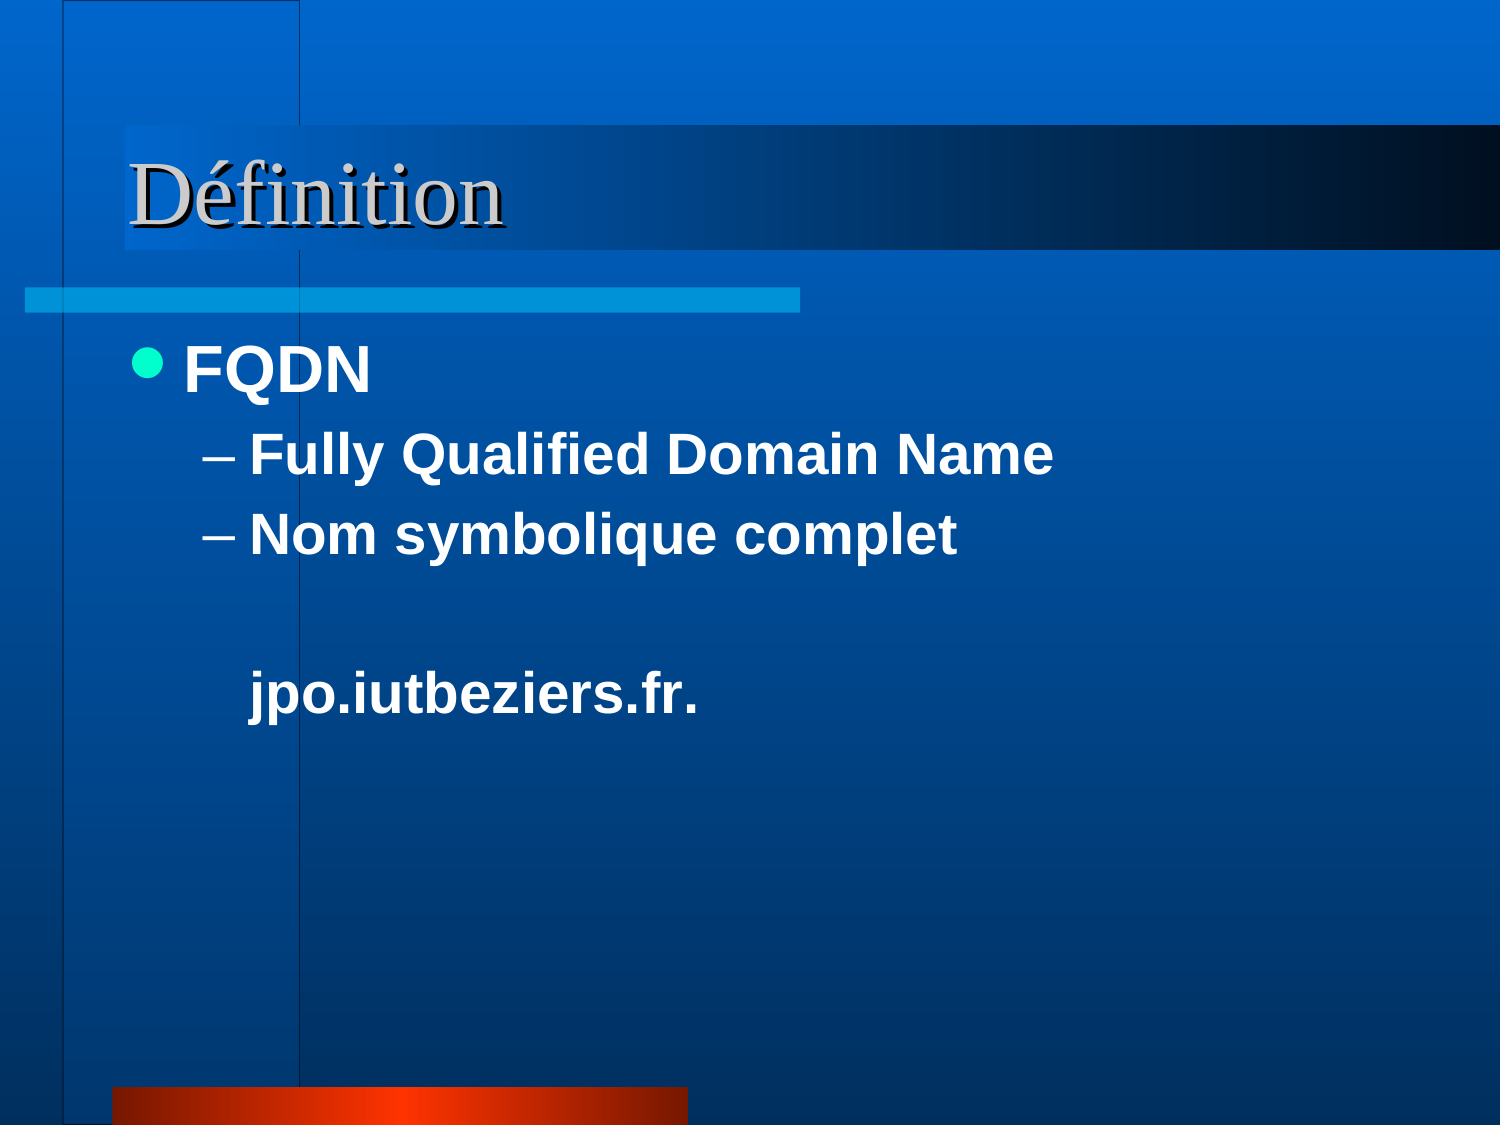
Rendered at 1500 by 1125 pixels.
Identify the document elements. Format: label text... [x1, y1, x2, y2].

title Définition [112, 99, 1388, 288]
list FQDN Fully Qualified Domain Name Nom symbolique complet jpo.iutbeziers.fr. [112, 324, 1388, 1001]
